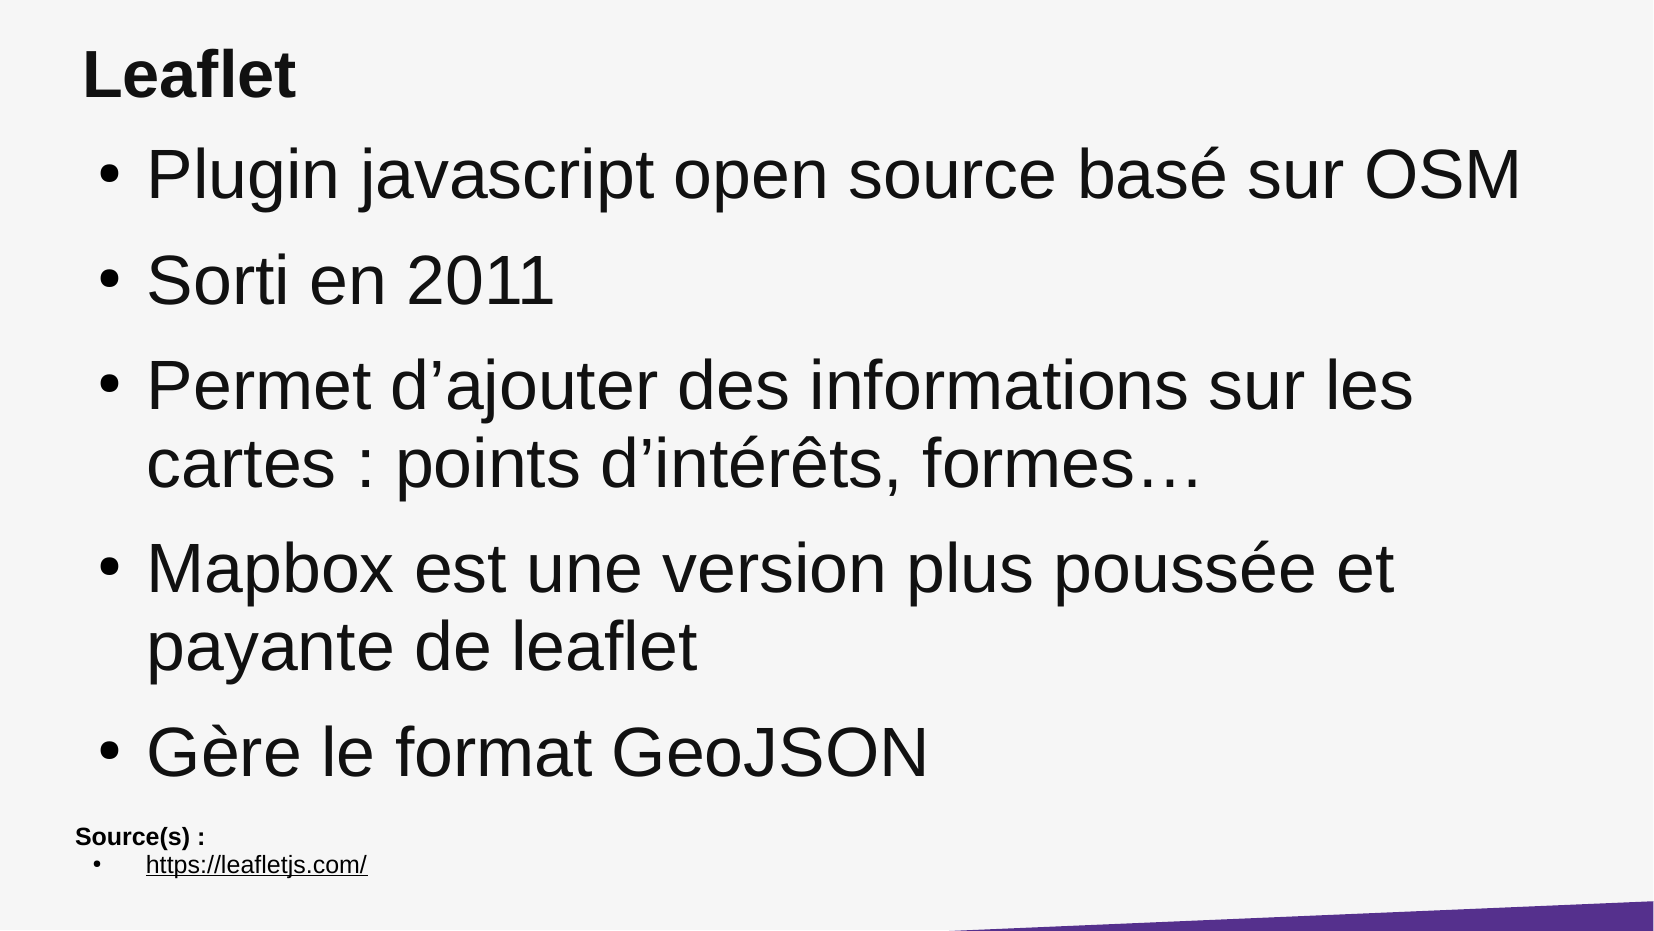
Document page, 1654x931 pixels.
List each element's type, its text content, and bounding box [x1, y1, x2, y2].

title Leaflet [82, 37, 1571, 115]
list Plugin javascript open source basé sur OSM Sorti en 2011 Permet d’ajouter des informations sur les cartes : points d’intérêts, formes… Mapbox est une version plus poussée et payante de leaflet Gère le format GeoJSON [80, 135, 1620, 798]
text_box Source(s) : https://leafletjs.com/ [60, 815, 1546, 929]
text_box [949, 901, 1654, 931]
